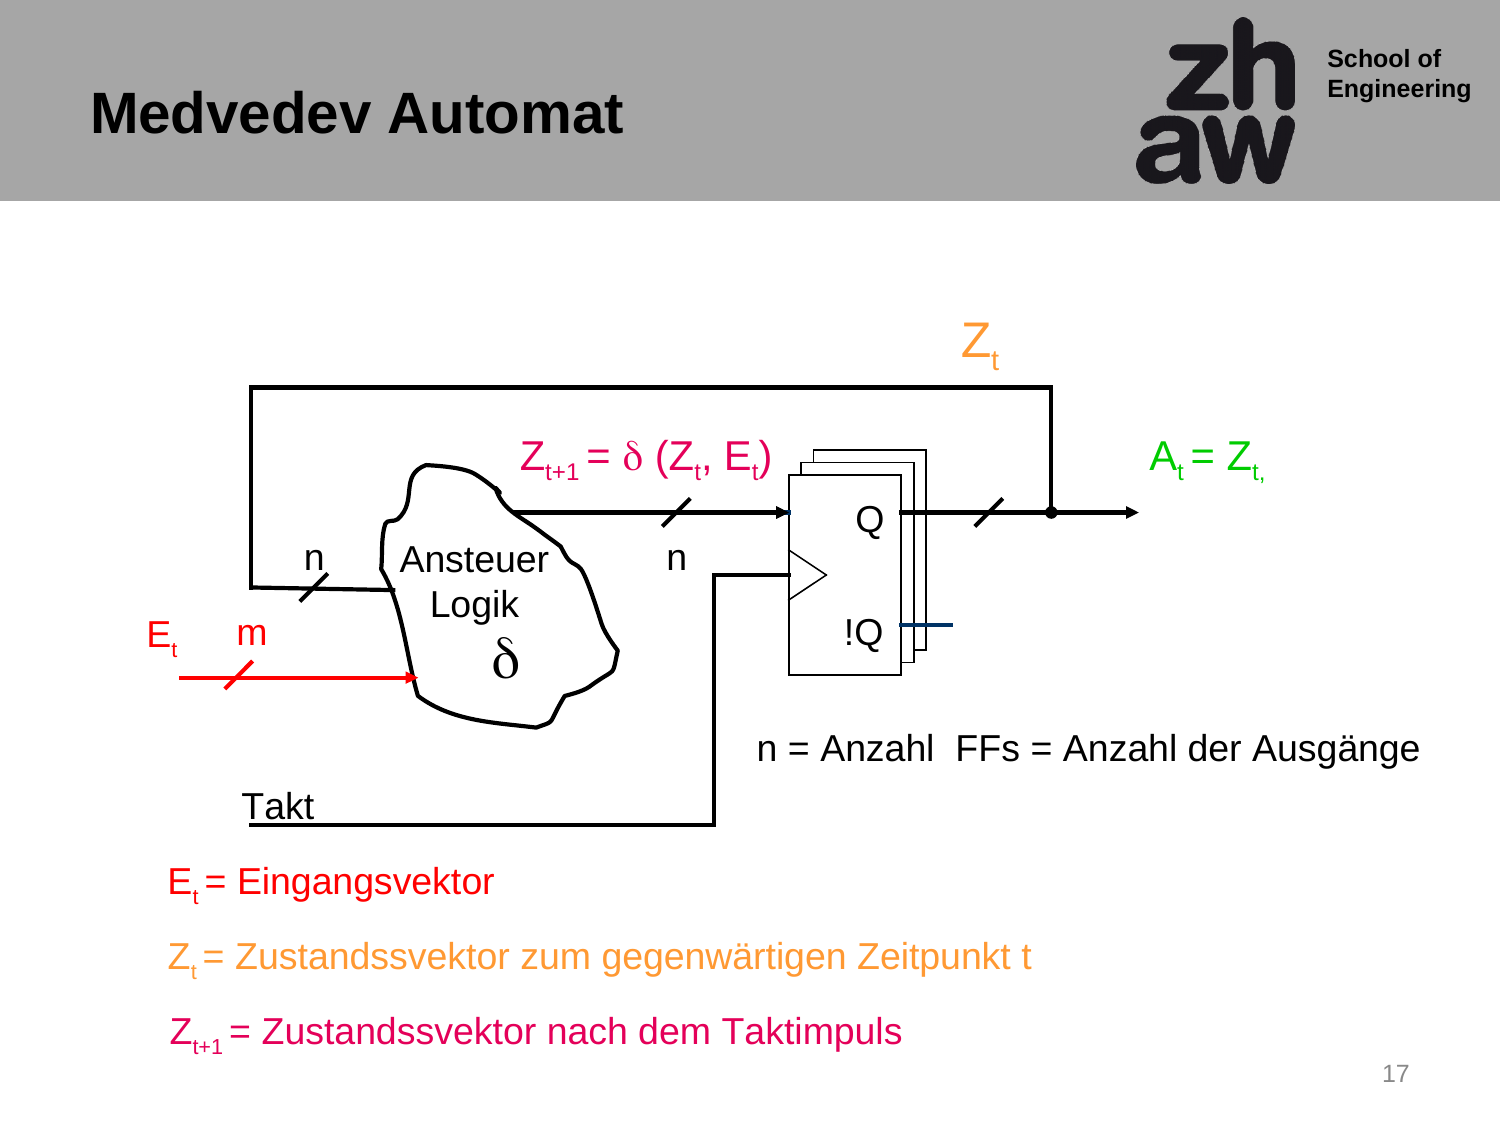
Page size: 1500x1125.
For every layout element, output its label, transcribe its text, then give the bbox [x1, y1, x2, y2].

text_box [384, 465, 535, 527]
title Medvedev Automat [74, 45, 1102, 176]
text_box n [289, 524, 340, 586]
text_box Q [838, 487, 902, 548]
text_box Takt [226, 774, 330, 836]
text_box Zt+1 =  (Zt, Et) [504, 420, 788, 494]
text_box n = Anzahl FFs = Anzahl der Ausgänge [731, 716, 1436, 777]
text_box Zt [945, 299, 1015, 384]
text_box AnsteuerLogik [380, 527, 569, 634]
text_box [788, 552, 823, 598]
text_box At = Zt, [1134, 420, 1281, 494]
text_box [788, 462, 914, 675]
text_box m [221, 599, 283, 661]
text_box n [651, 524, 702, 586]
text_box [403, 560, 618, 728]
text_box <number> [1074, 1042, 1426, 1103]
text_box  [476, 612, 535, 698]
text_box Zt = Zustandssvektor zum gegenwärtigen Zeitpunkt t [152, 924, 1048, 992]
text_box Et = Eingangsvektor [152, 849, 510, 917]
text_box Zt+1 = Zustandssvektor nach dem Taktimpuls [154, 999, 918, 1067]
text_box Et [131, 602, 193, 670]
picture [1136, 17, 1295, 184]
text_box !Q [813, 599, 914, 661]
